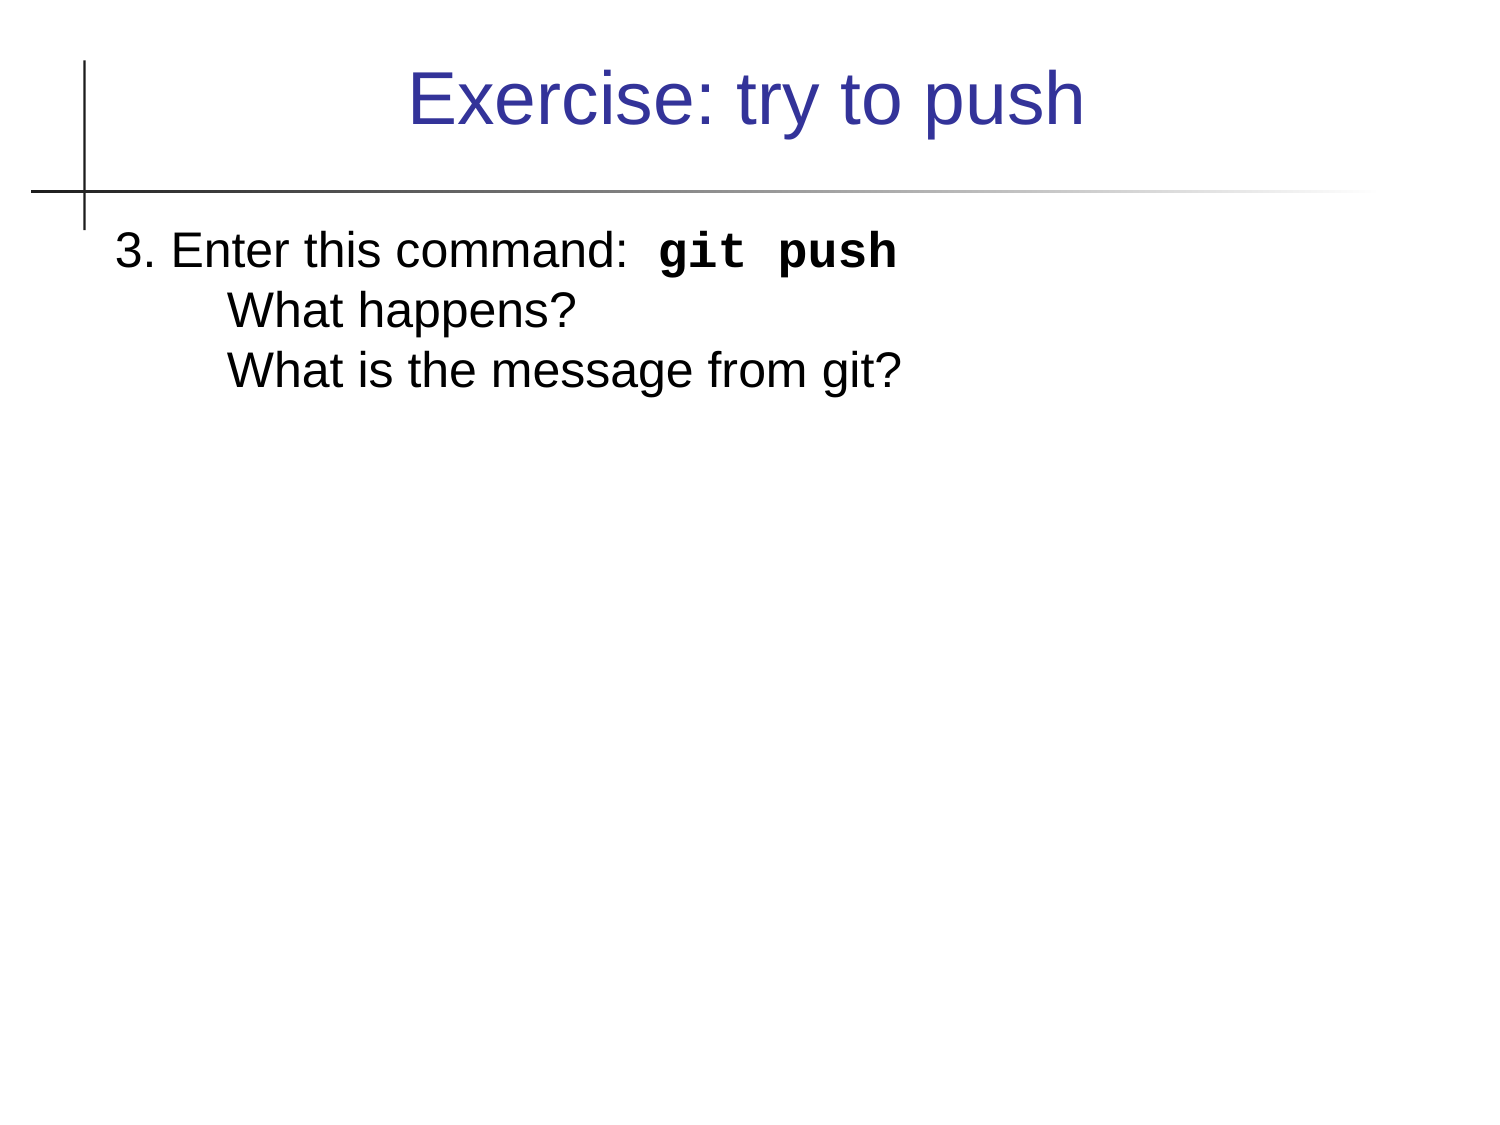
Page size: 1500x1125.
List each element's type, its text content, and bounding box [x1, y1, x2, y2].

list 3. Enter this command: git push What happens? What is the message from git? [100, 209, 1394, 1021]
title Exercise: try to push [100, 41, 1394, 148]
